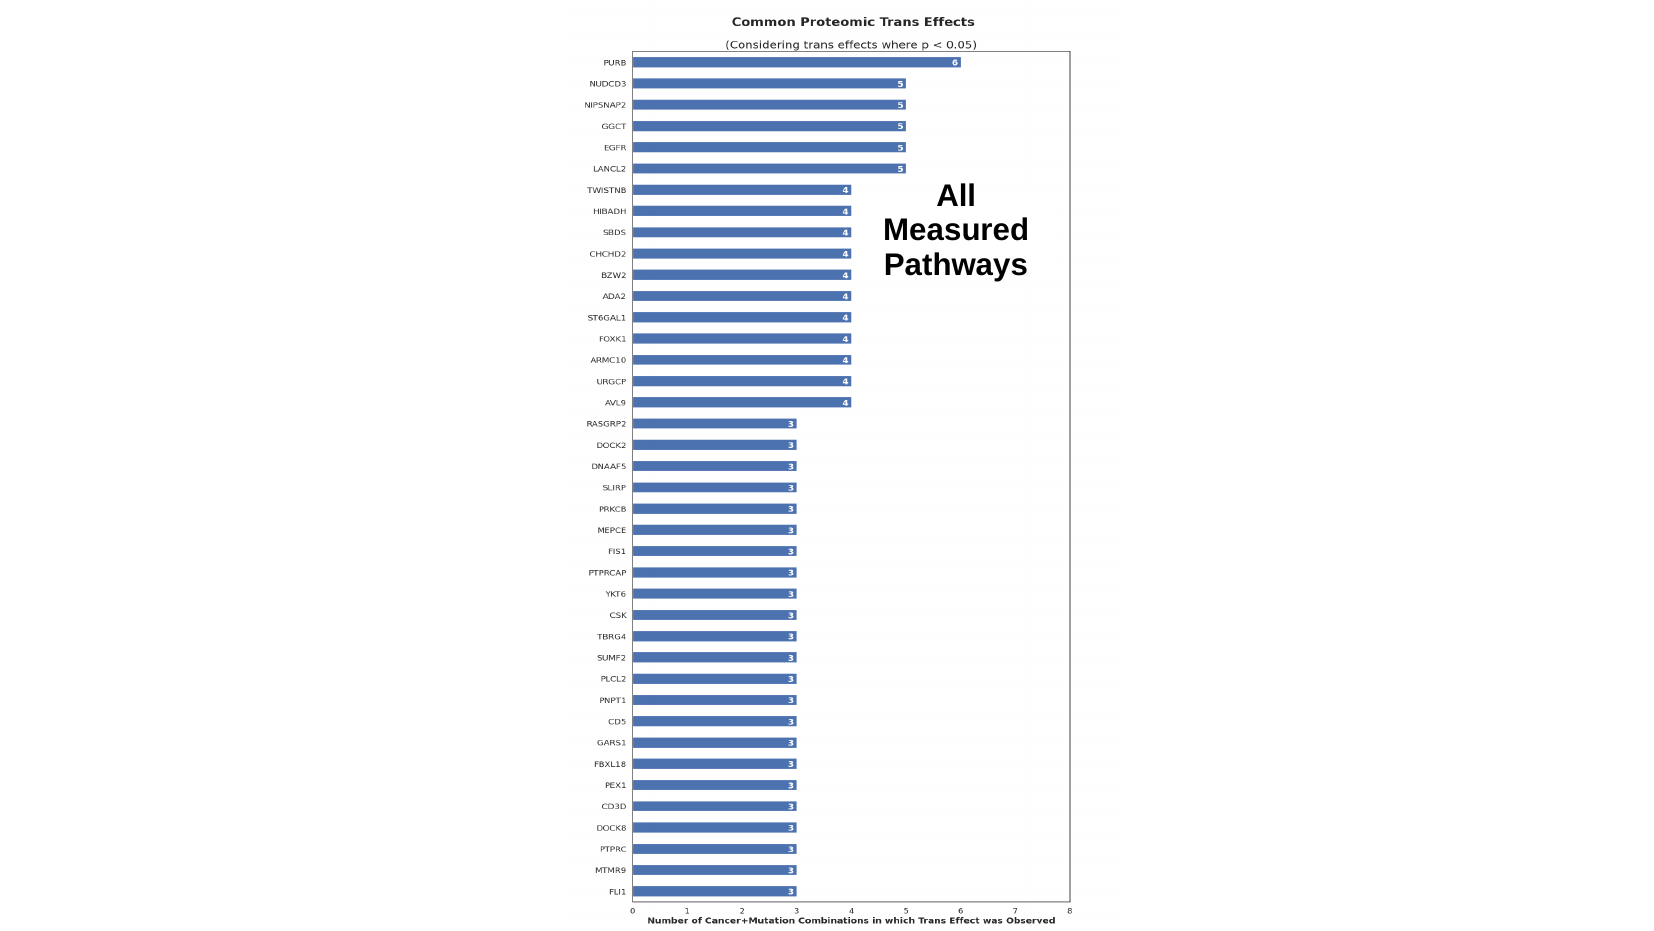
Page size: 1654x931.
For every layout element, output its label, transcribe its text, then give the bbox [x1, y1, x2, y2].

text_box All Measured Pathways [862, 192, 1050, 268]
picture [562, 0, 1126, 931]
